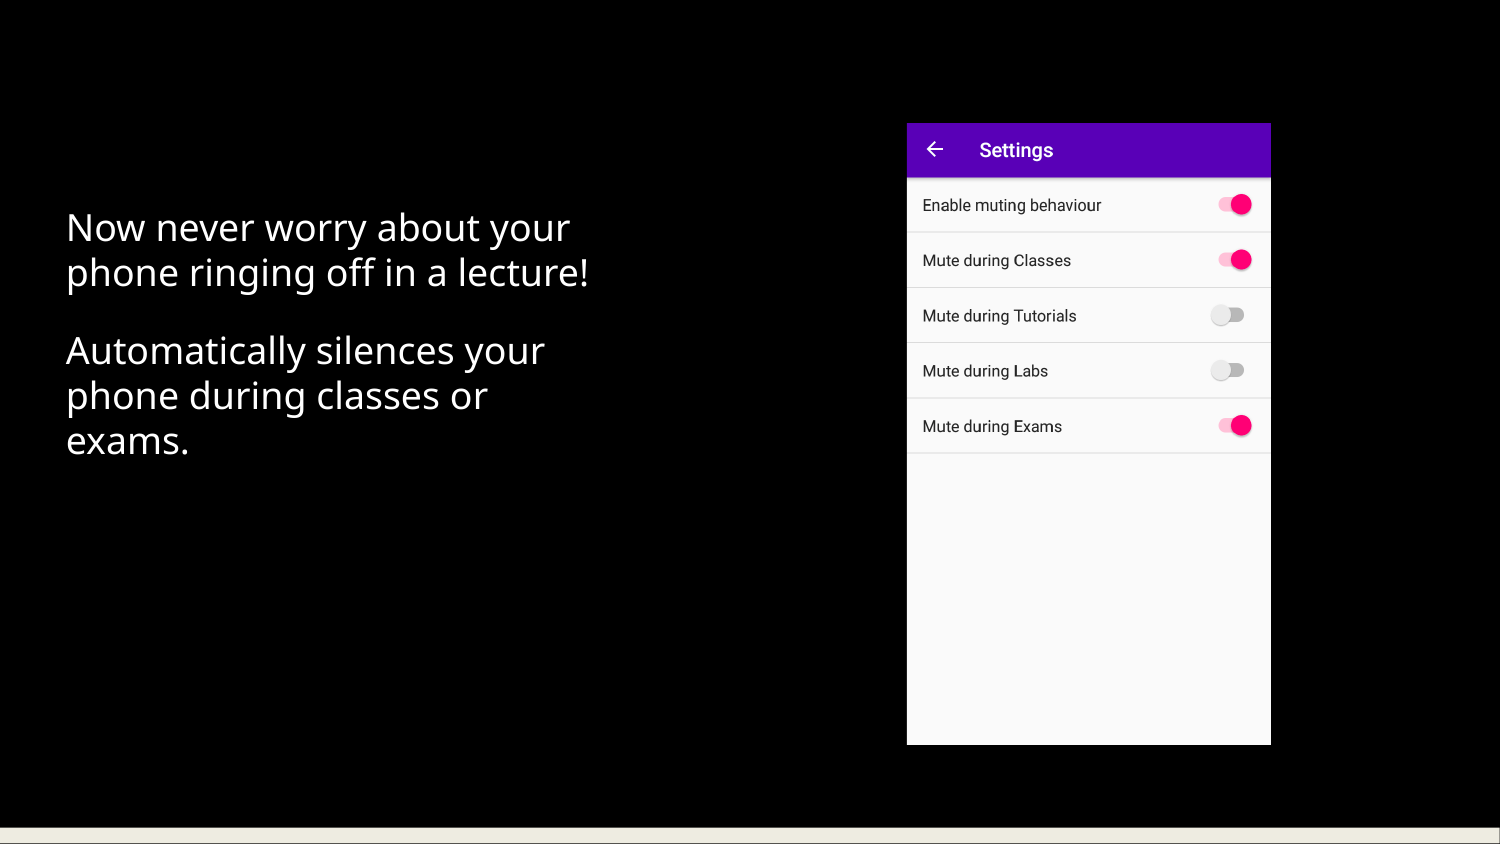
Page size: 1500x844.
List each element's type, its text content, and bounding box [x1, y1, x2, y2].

text_box Now never worry about your phone ringing off in a lecture! Automatically silences your phone during classes or exams. [51, 188, 612, 750]
picture [906, 123, 1271, 745]
